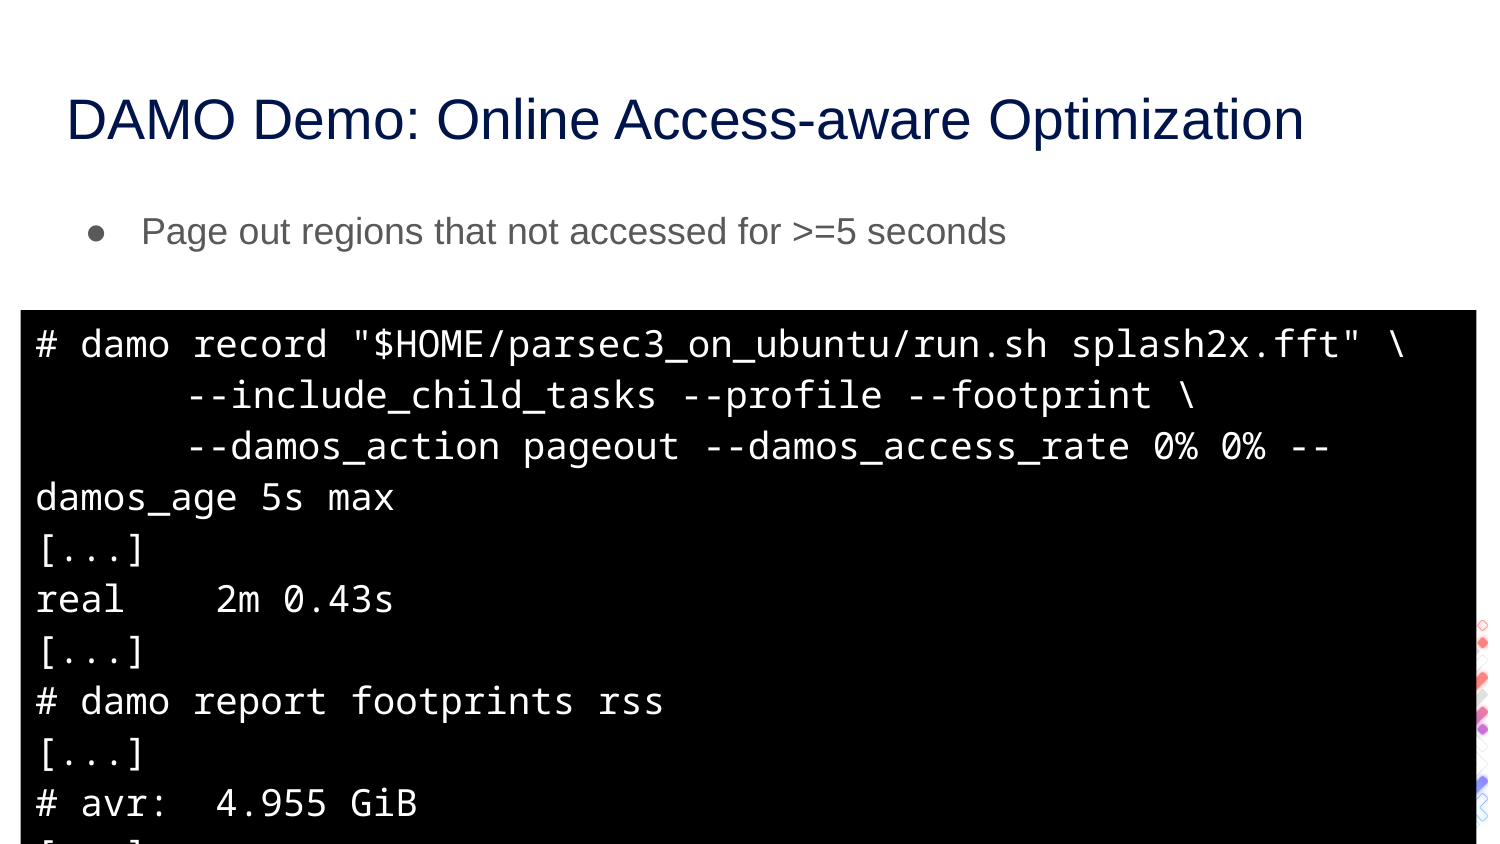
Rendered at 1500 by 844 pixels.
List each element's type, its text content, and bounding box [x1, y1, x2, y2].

text_box # damo record "$HOME/parsec3_on_ubuntu/run.sh splash2x.fft" \ --include_child_tasks --profile --footprint \ --damos_action pageout --damos_access_rate 0% 0% --damos_age 5s max [...] real 2m 0.43s [...] # damo report footprints rss [...] # avr: 4.955 GiB [...] [20, 310, 1477, 703]
title DAMO Demo: Online Access-aware Optimization [51, 72, 1449, 167]
picture [1477, 620, 1488, 830]
list Page out regions that not accessed for >=5 seconds [51, 189, 1449, 310]
